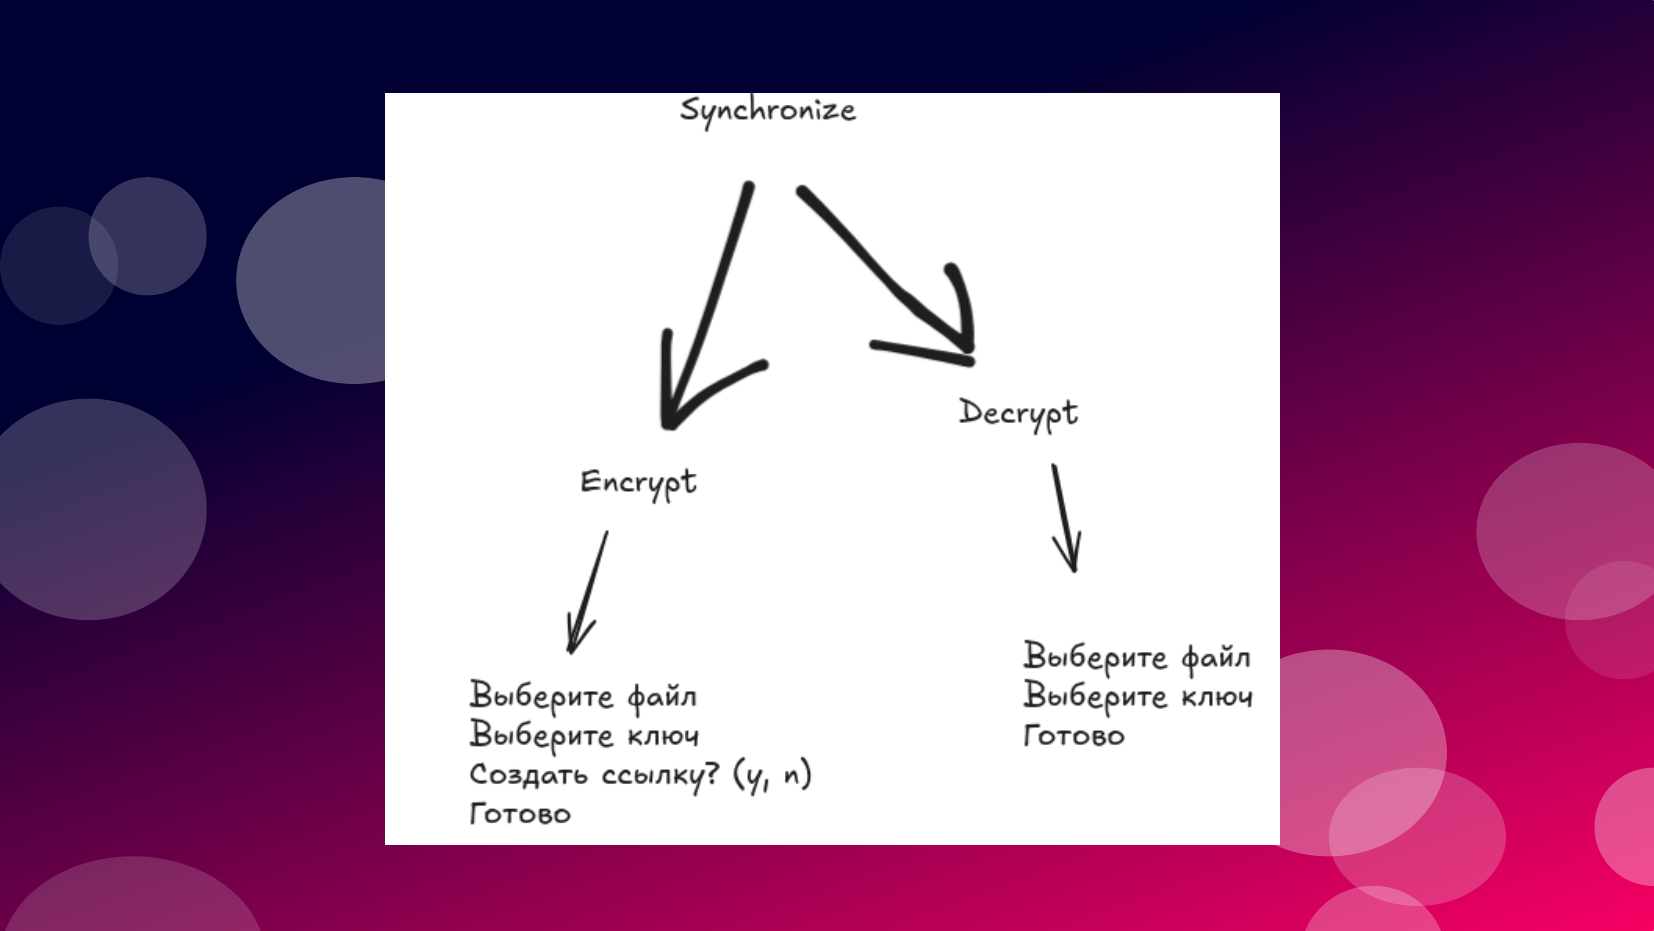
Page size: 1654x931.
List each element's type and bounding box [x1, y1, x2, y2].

picture [385, 93, 1280, 845]
